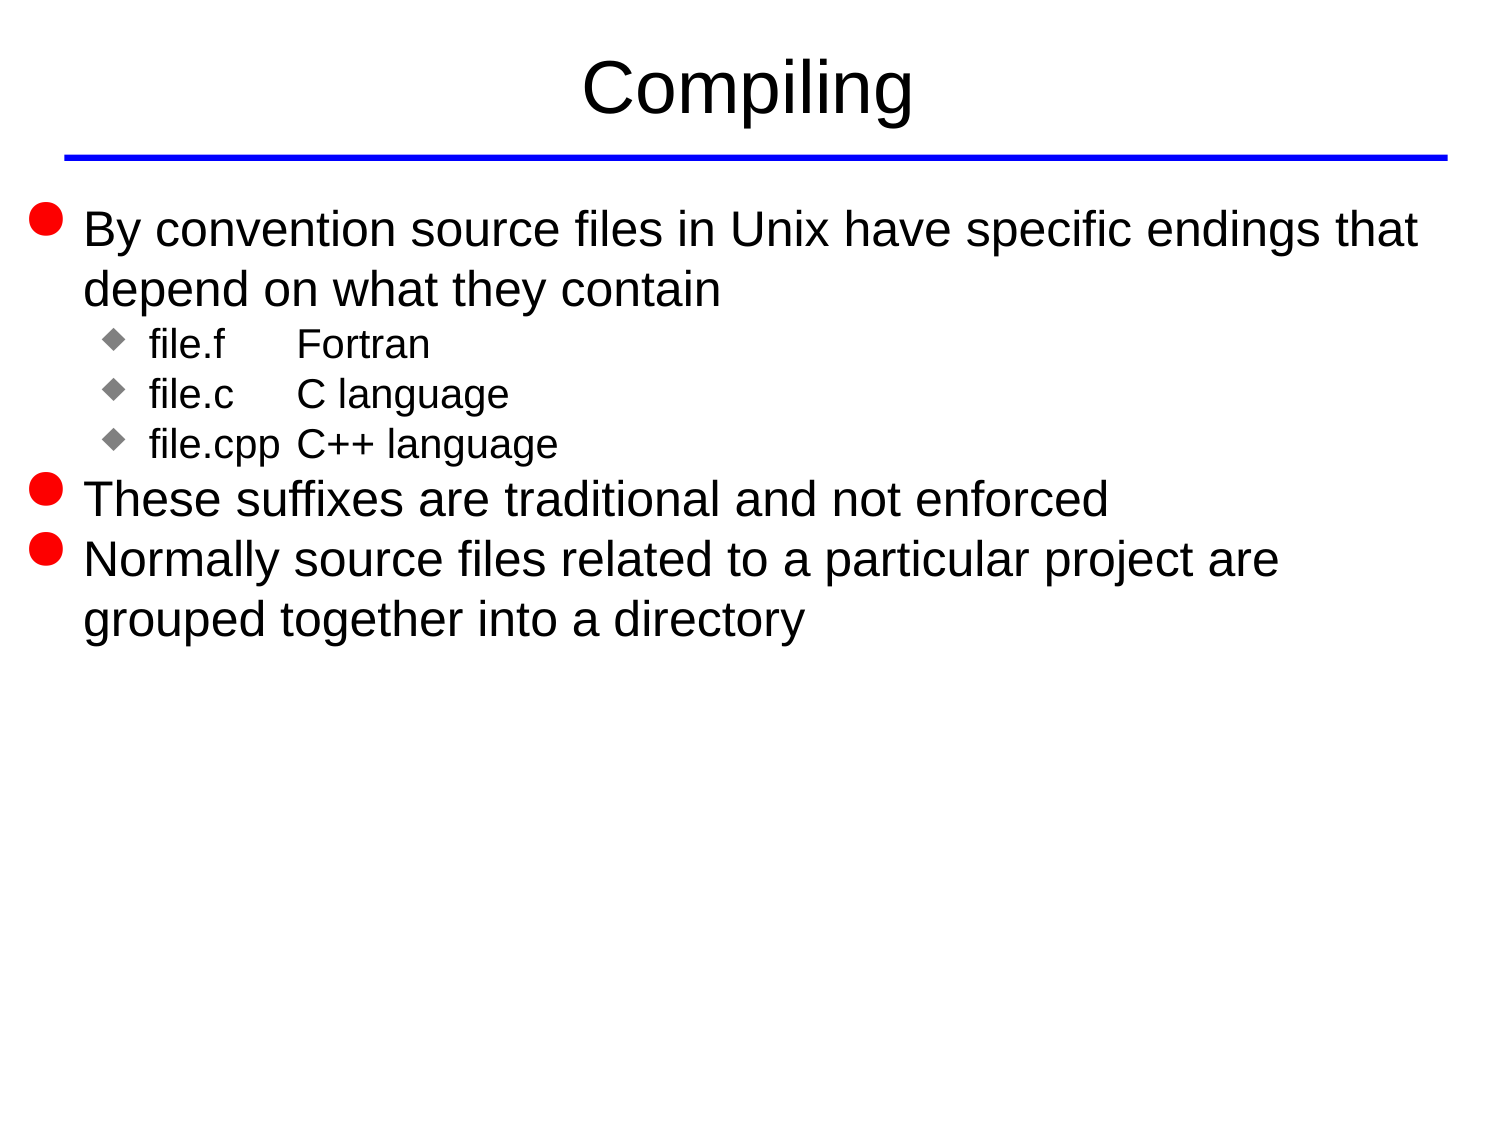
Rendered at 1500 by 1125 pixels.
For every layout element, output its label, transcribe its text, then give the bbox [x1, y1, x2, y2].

title Compiling [115, 21, 1382, 147]
list By convention source files in Unix have specific endings that depend on what they contain file.f Fortran file.c C language file.cpp C++ language These suffixes are traditional and not enforced Normally source files related to a particular project are grouped together into a directory [11, 189, 1461, 1029]
